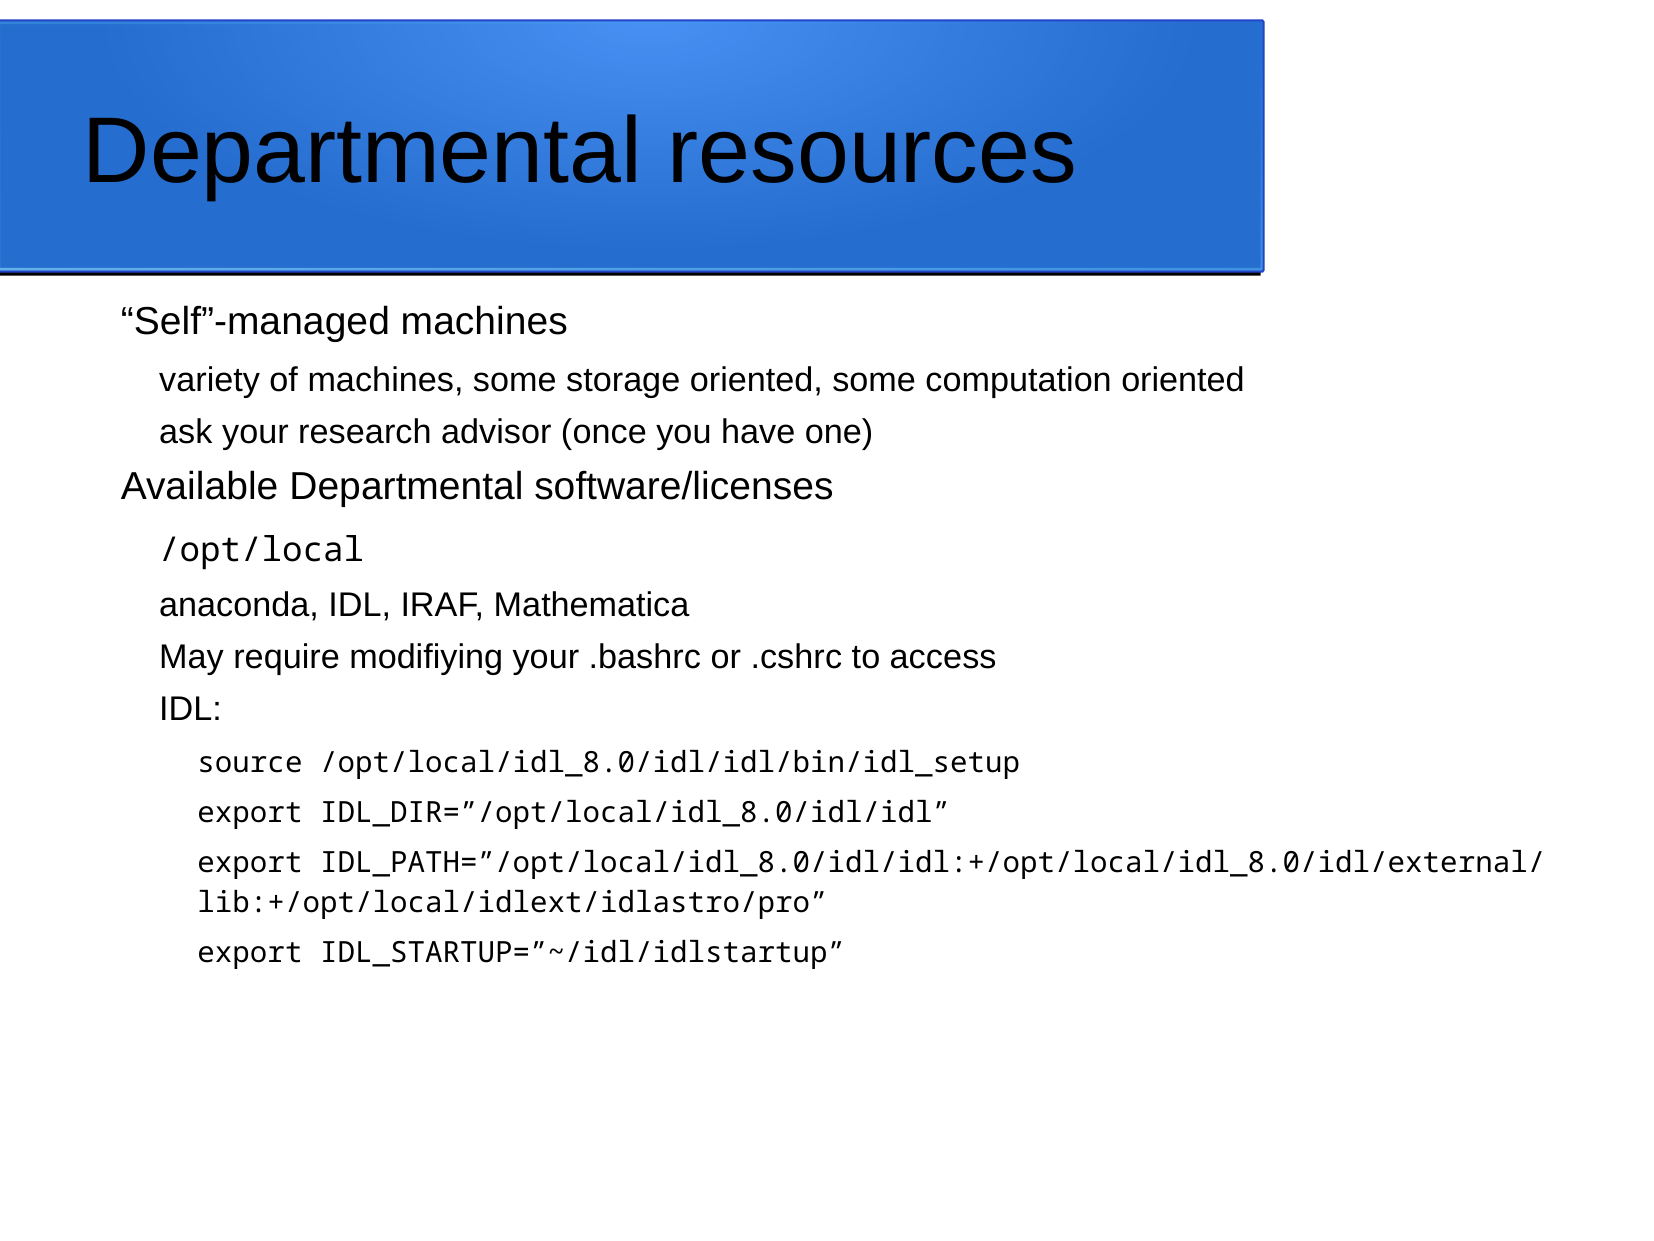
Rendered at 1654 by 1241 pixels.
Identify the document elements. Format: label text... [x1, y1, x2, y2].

list “Self”-managed machines variety of machines, some storage oriented, some computation oriented ask your research advisor (once you have one) Available Departmental software/licenses /opt/local anaconda, IDL, IRAF, Mathematica May require modifiying your .bashrc or .cshrc to access IDL: source /opt/local/idl_8.0/idl/idl/bin/idl_setup export IDL_DIR=”/opt/local/idl_8.0/idl/idl” export IDL_PATH=”/opt/local/idl_8.0/idl/idl:+/opt/local/idl_8.0/idl/external/lib:+/opt/local/idlext/idlastro/pro” export IDL_STARTUP=”~/idl/idlstartup” [82, 299, 1571, 1019]
title Departmental resources [82, 47, 1234, 253]
